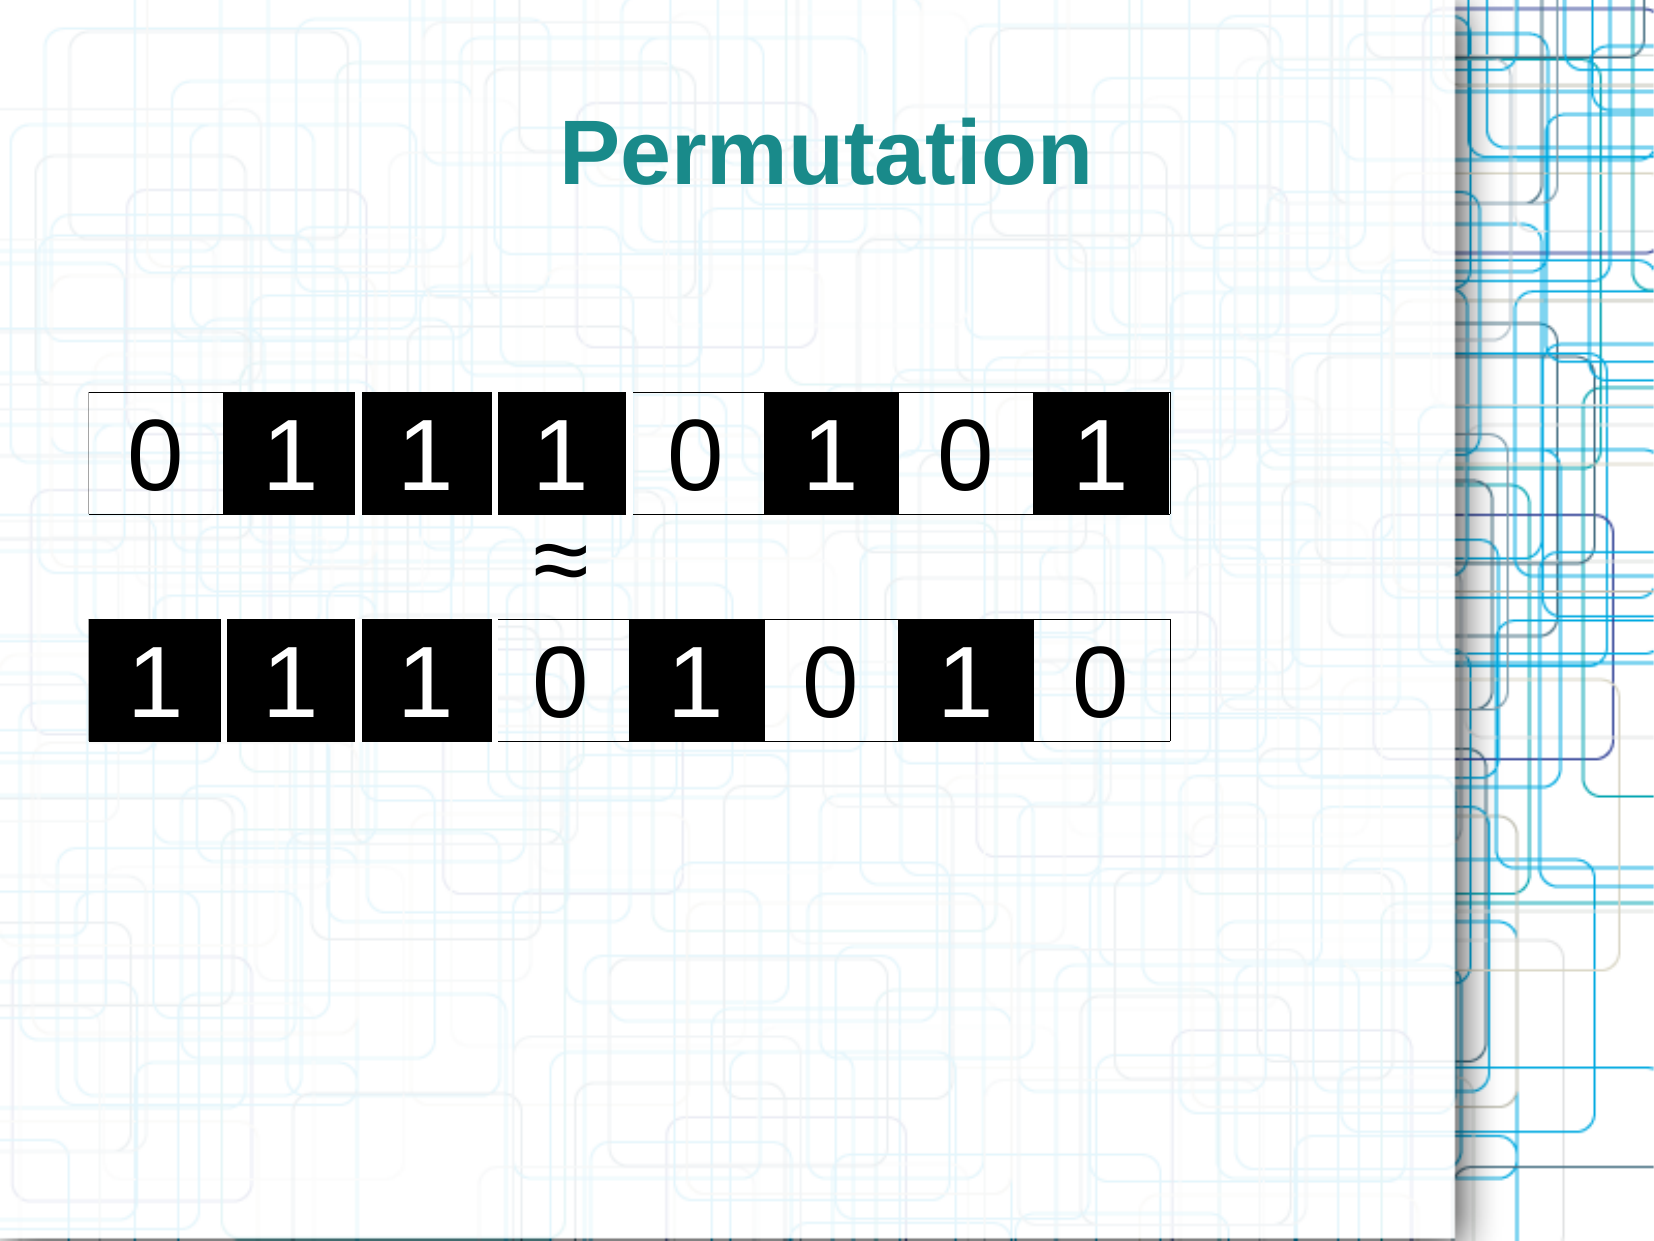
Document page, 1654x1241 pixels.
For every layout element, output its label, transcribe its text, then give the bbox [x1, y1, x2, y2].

title Permutation [82, 56, 1571, 250]
picture [0, 0, 1654, 1241]
chart [88, 392, 1577, 771]
